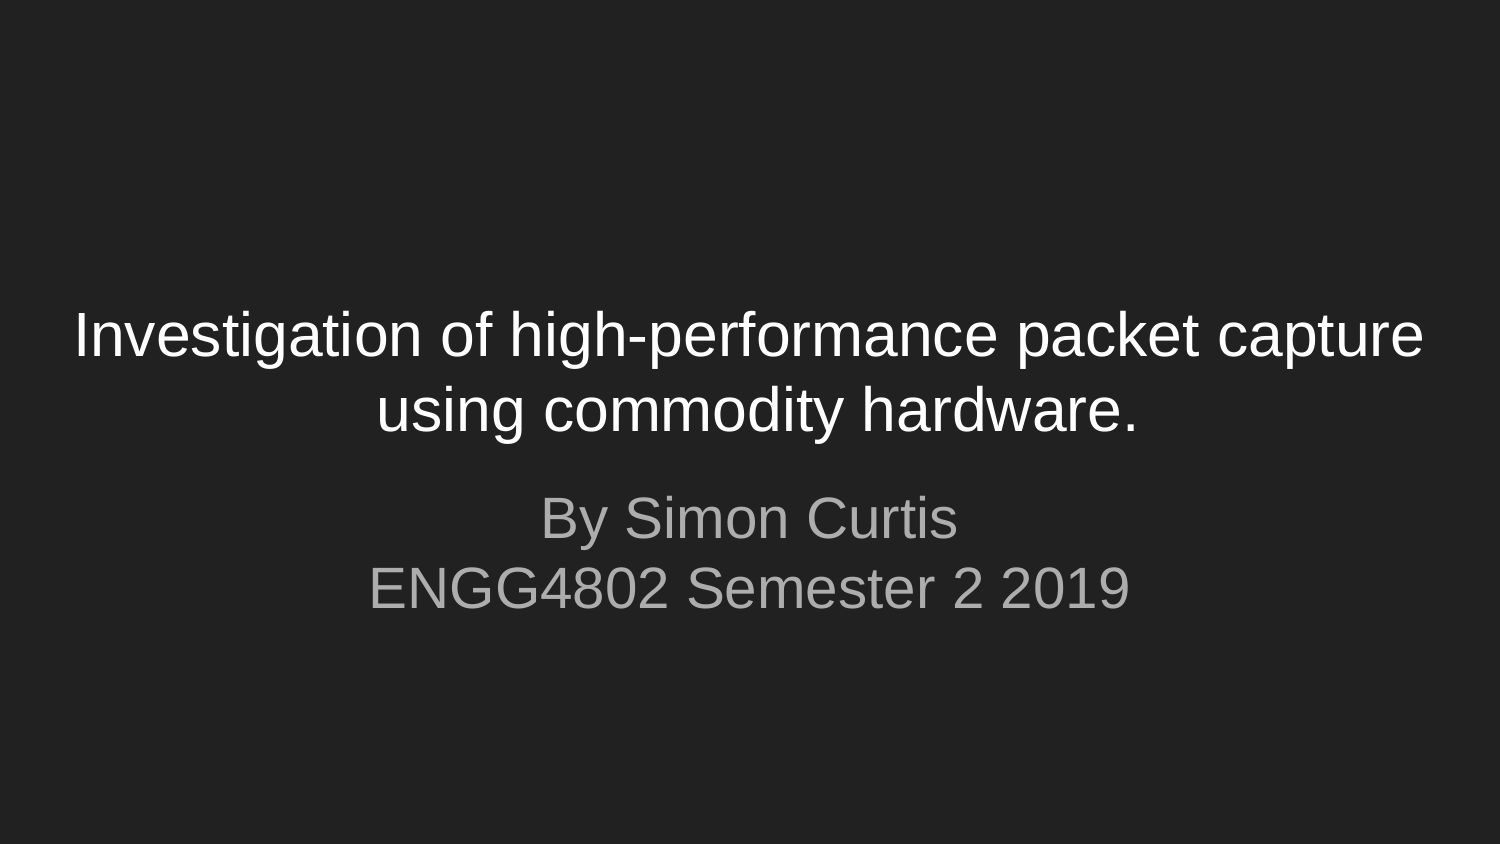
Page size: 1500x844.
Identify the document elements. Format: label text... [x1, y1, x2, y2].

title Investigation of high-performance packet capture using commodity hardware. [51, 122, 1449, 459]
subtitle By Simon Curtis ENGG4802 Semester 2 2019 [51, 464, 1449, 595]
